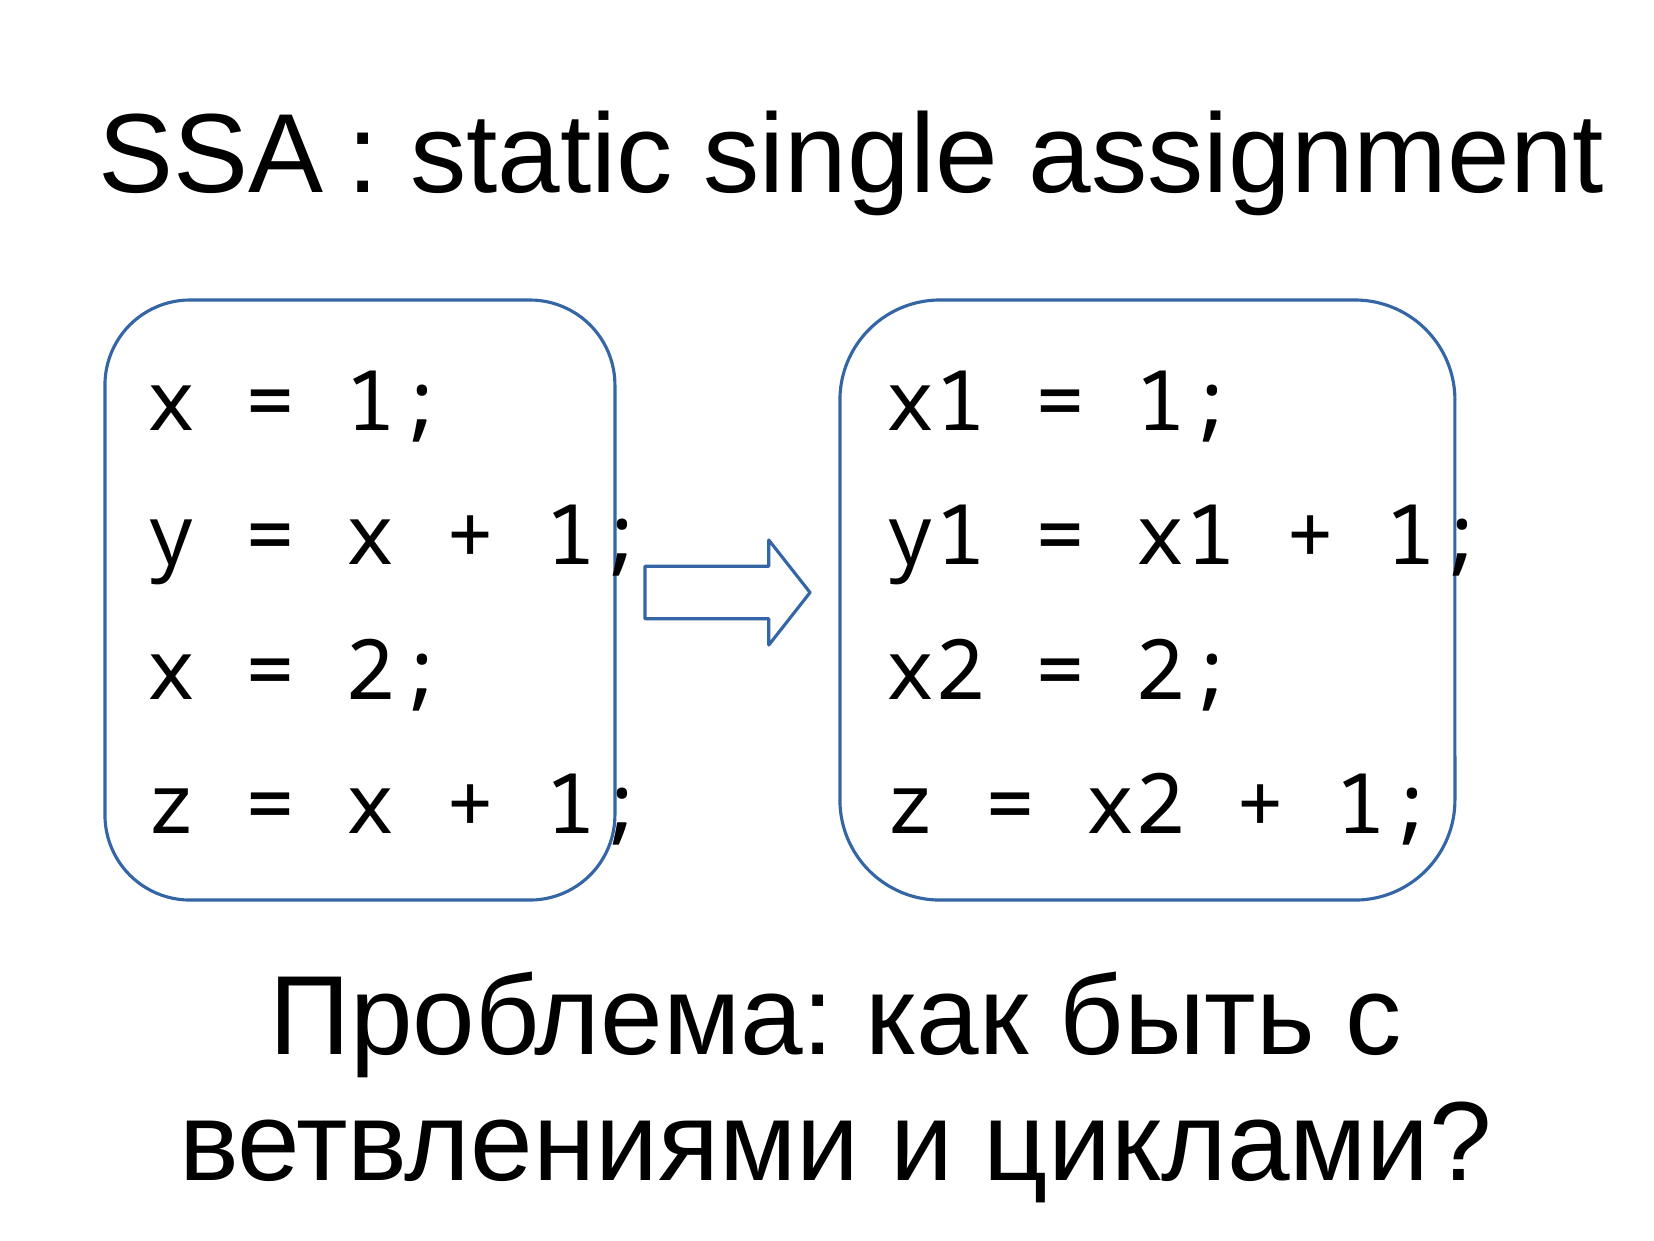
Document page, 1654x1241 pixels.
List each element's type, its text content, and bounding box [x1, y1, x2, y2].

text_box [645, 540, 811, 646]
title SSA : static single assignment [82, 49, 1621, 257]
text_box x1 = 1; y1 = x1 + 1; x2 = 2; z = x2 + 1; [839, 300, 1455, 901]
text_box x = 1; y = x + 1; x = 2; z = x + 1; [104, 300, 615, 901]
title Проблема: как быть с ветвлениями и циклами? [67, 952, 1606, 1205]
